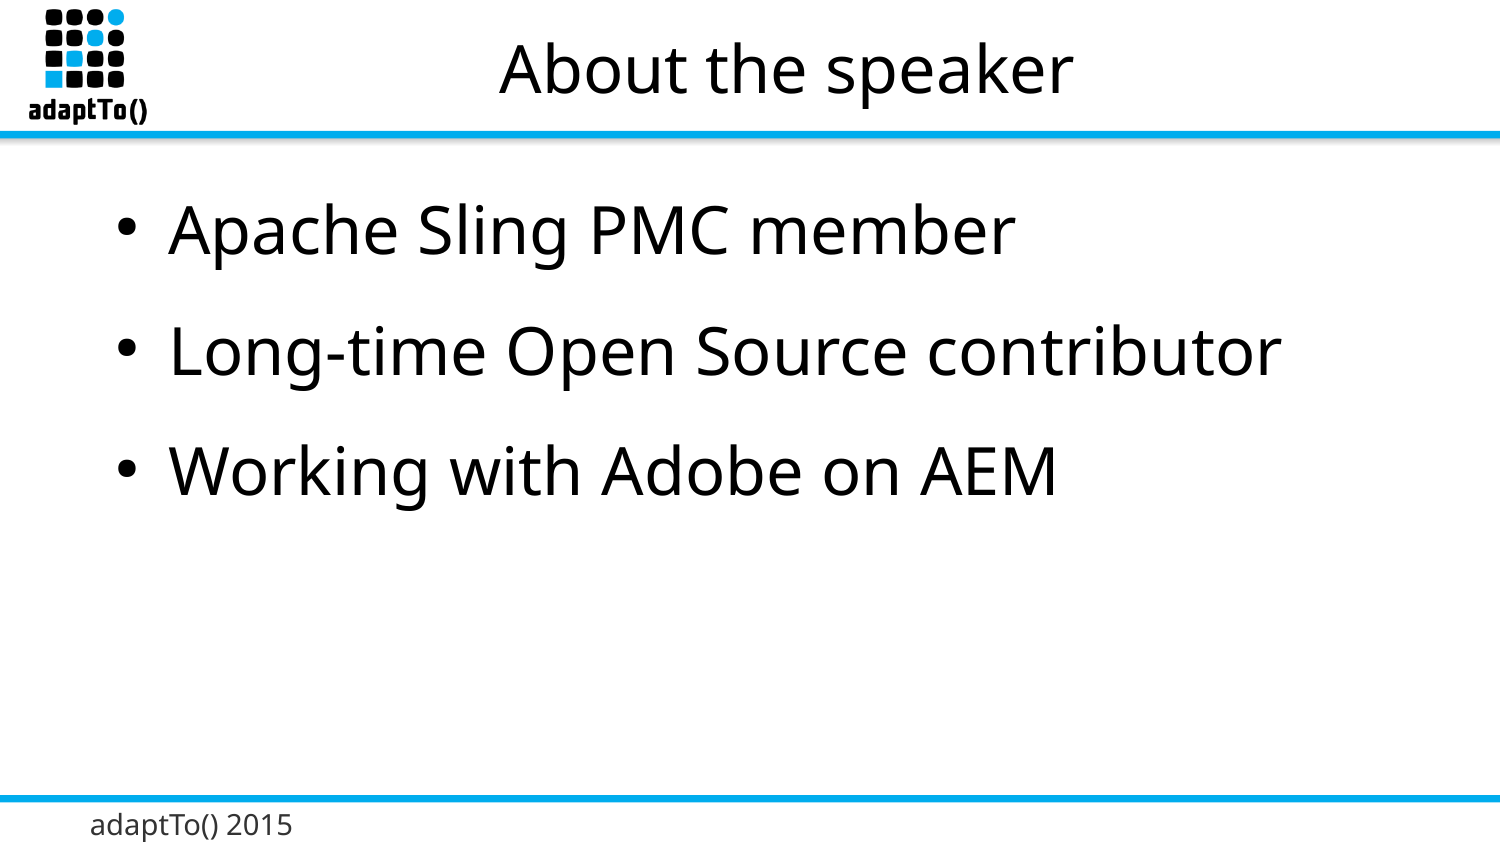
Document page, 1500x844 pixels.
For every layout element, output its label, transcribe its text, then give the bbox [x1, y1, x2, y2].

title About the speaker [150, 15, 1425, 121]
picture [27, 6, 148, 126]
list Apache Sling PMC member Long-time Open Source contributor Working with Adobe on AEM [52, 183, 1447, 760]
